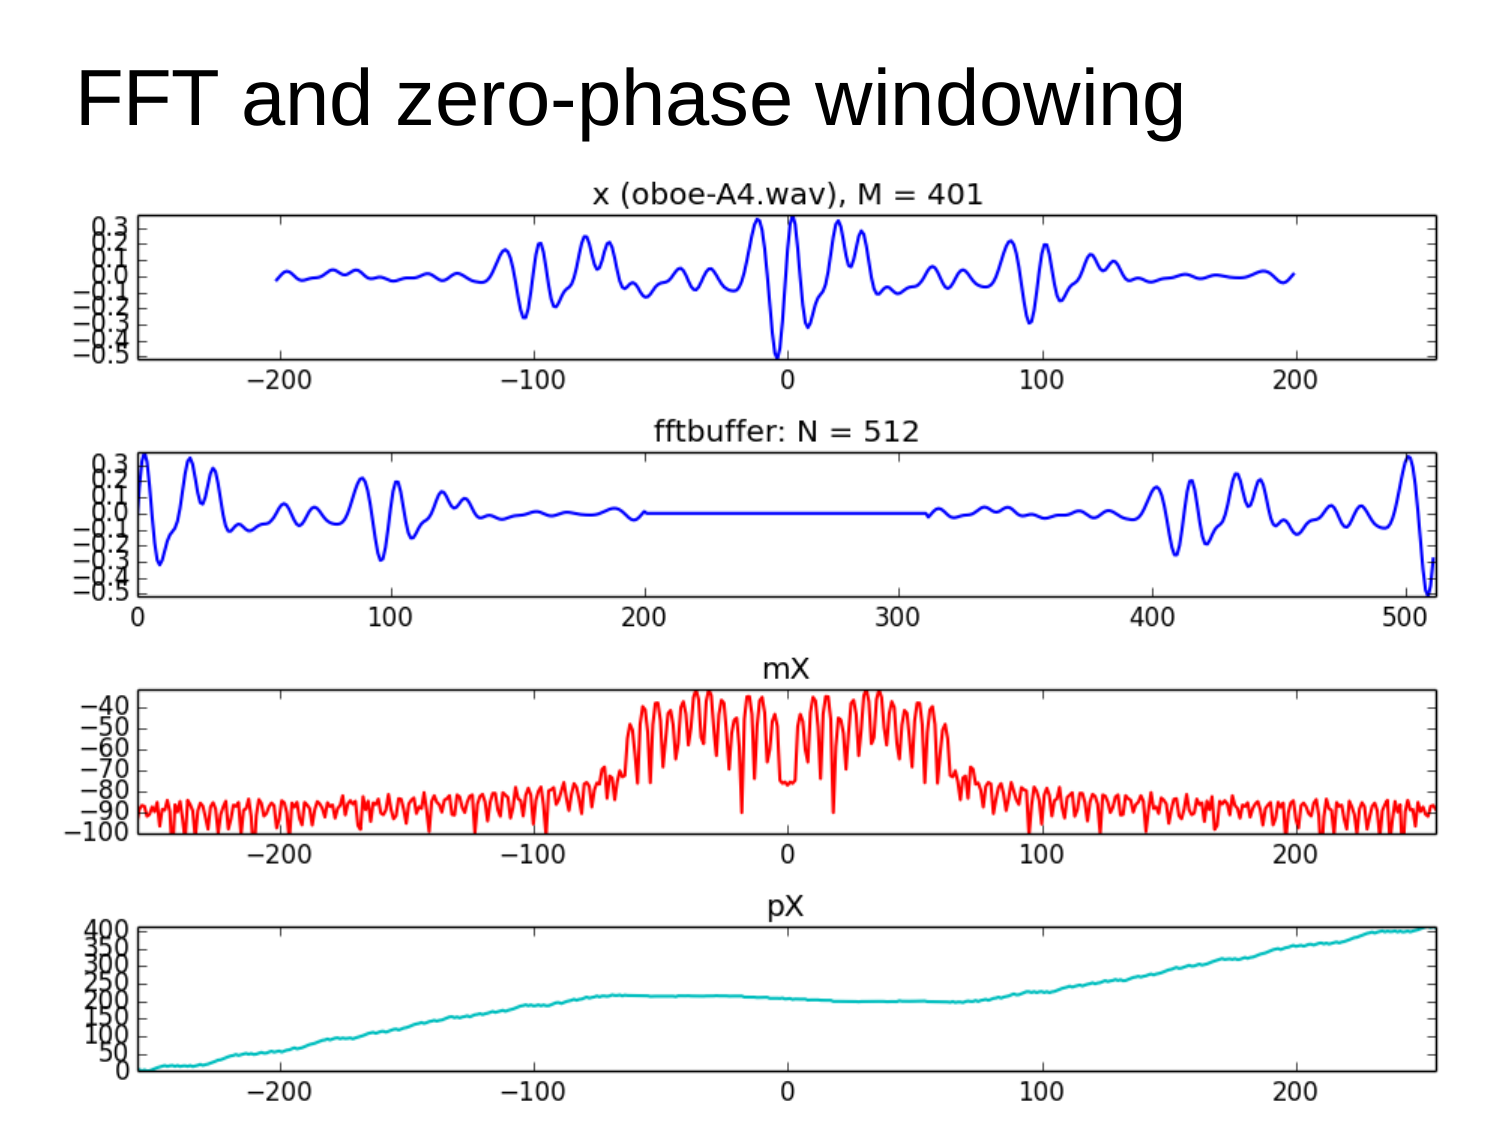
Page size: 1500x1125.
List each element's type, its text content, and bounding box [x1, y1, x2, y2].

title FFT and zero-phase windowing [75, 15, 1425, 155]
picture [37, 155, 1463, 1125]
